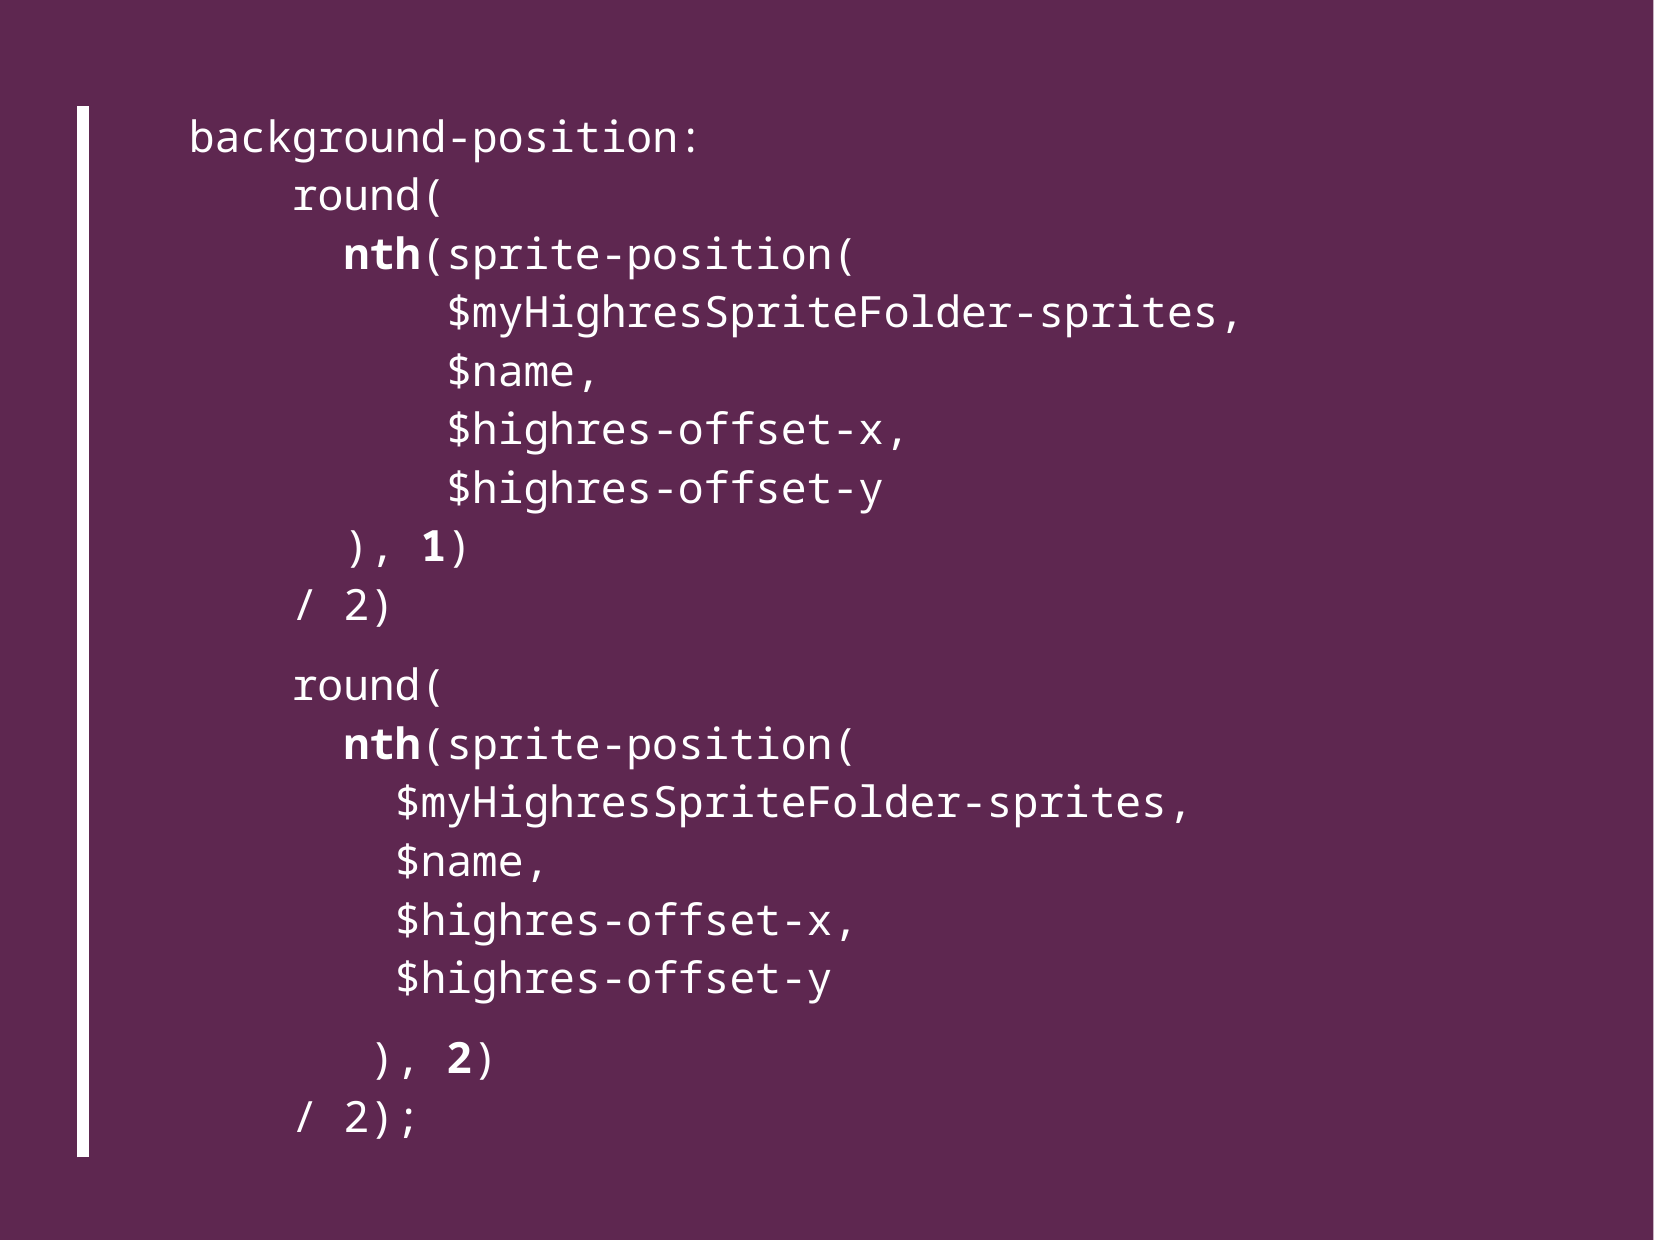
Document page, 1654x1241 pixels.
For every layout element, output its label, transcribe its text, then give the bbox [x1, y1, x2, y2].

list background-position: round( nth(sprite-position( $myHighresSpriteFolder-sprites, $name, $highres-offset-x, $highres-offset-y ), 1) / 2) round( nth(sprite-position( $myHighresSpriteFolder-sprites, $name, $highres-offset-x, $highres-offset-y ), 2) / 2); [188, 106, 1571, 1158]
